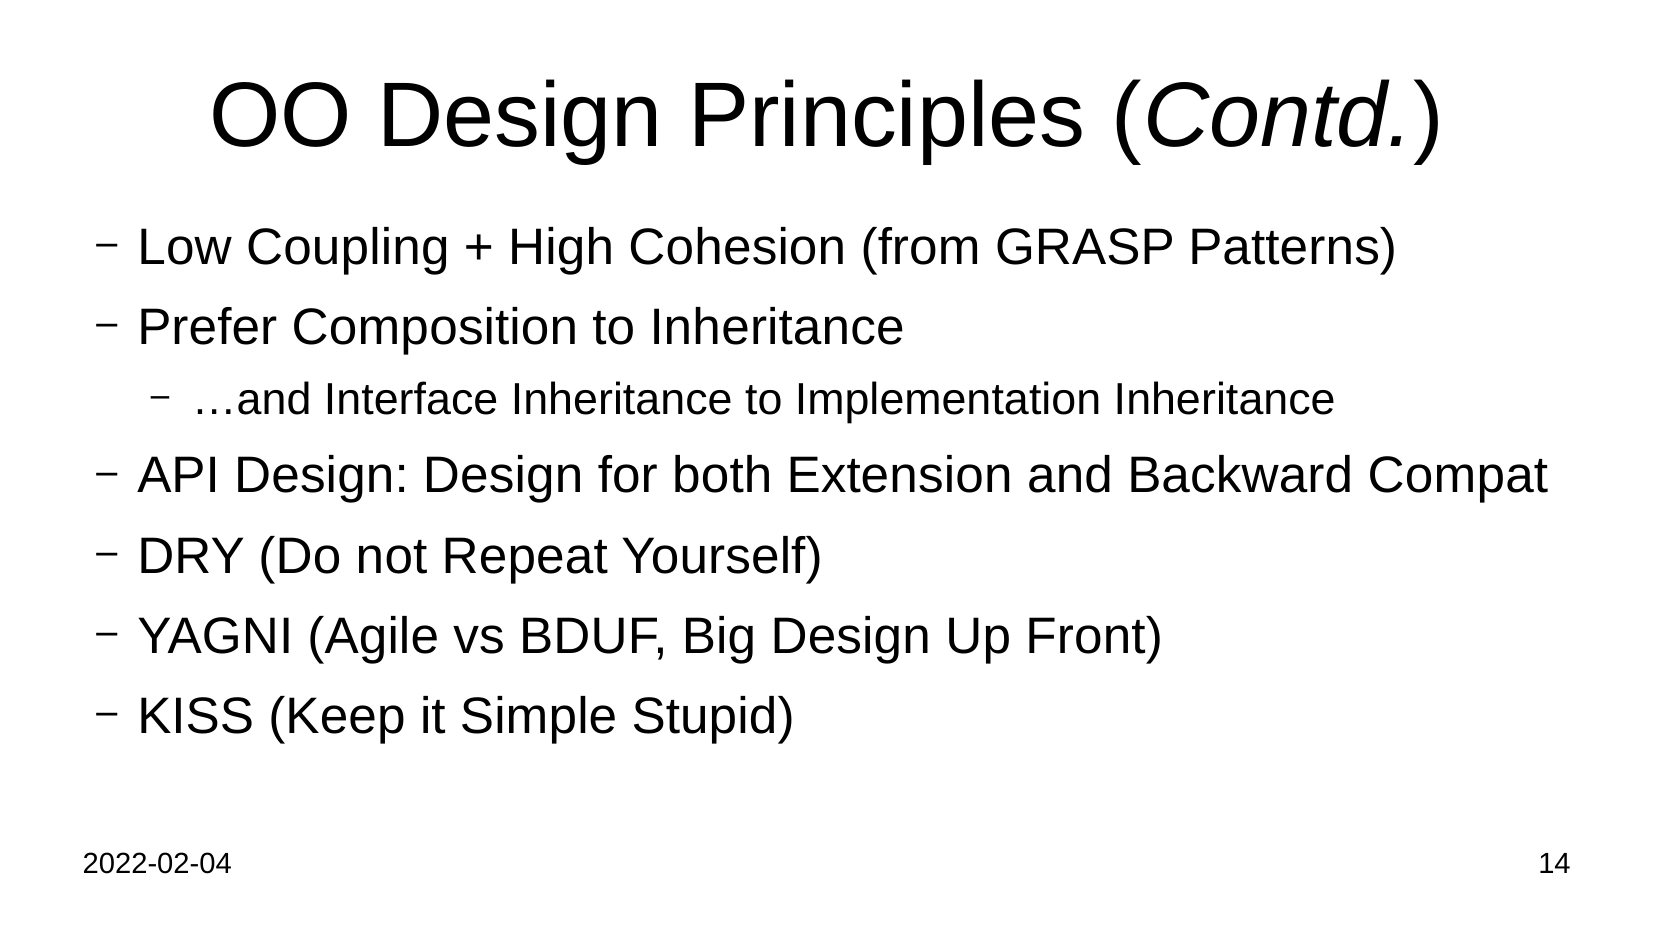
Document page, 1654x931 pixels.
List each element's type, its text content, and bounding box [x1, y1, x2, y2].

title OO Design Principles (Contd.) [82, 37, 1571, 193]
list Low Coupling + High Cohesion (from GRASP Patterns) Prefer Composition to Inheritance …and Interface Inheritance to Implementation Inheritance API Design: Design for both Extension and Backward Compat DRY (Do not Repeat Yourself) YAGNI (Agile vs BDUF, Big Design Up Front) KISS (Keep it Simple Stupid) [82, 217, 1571, 758]
